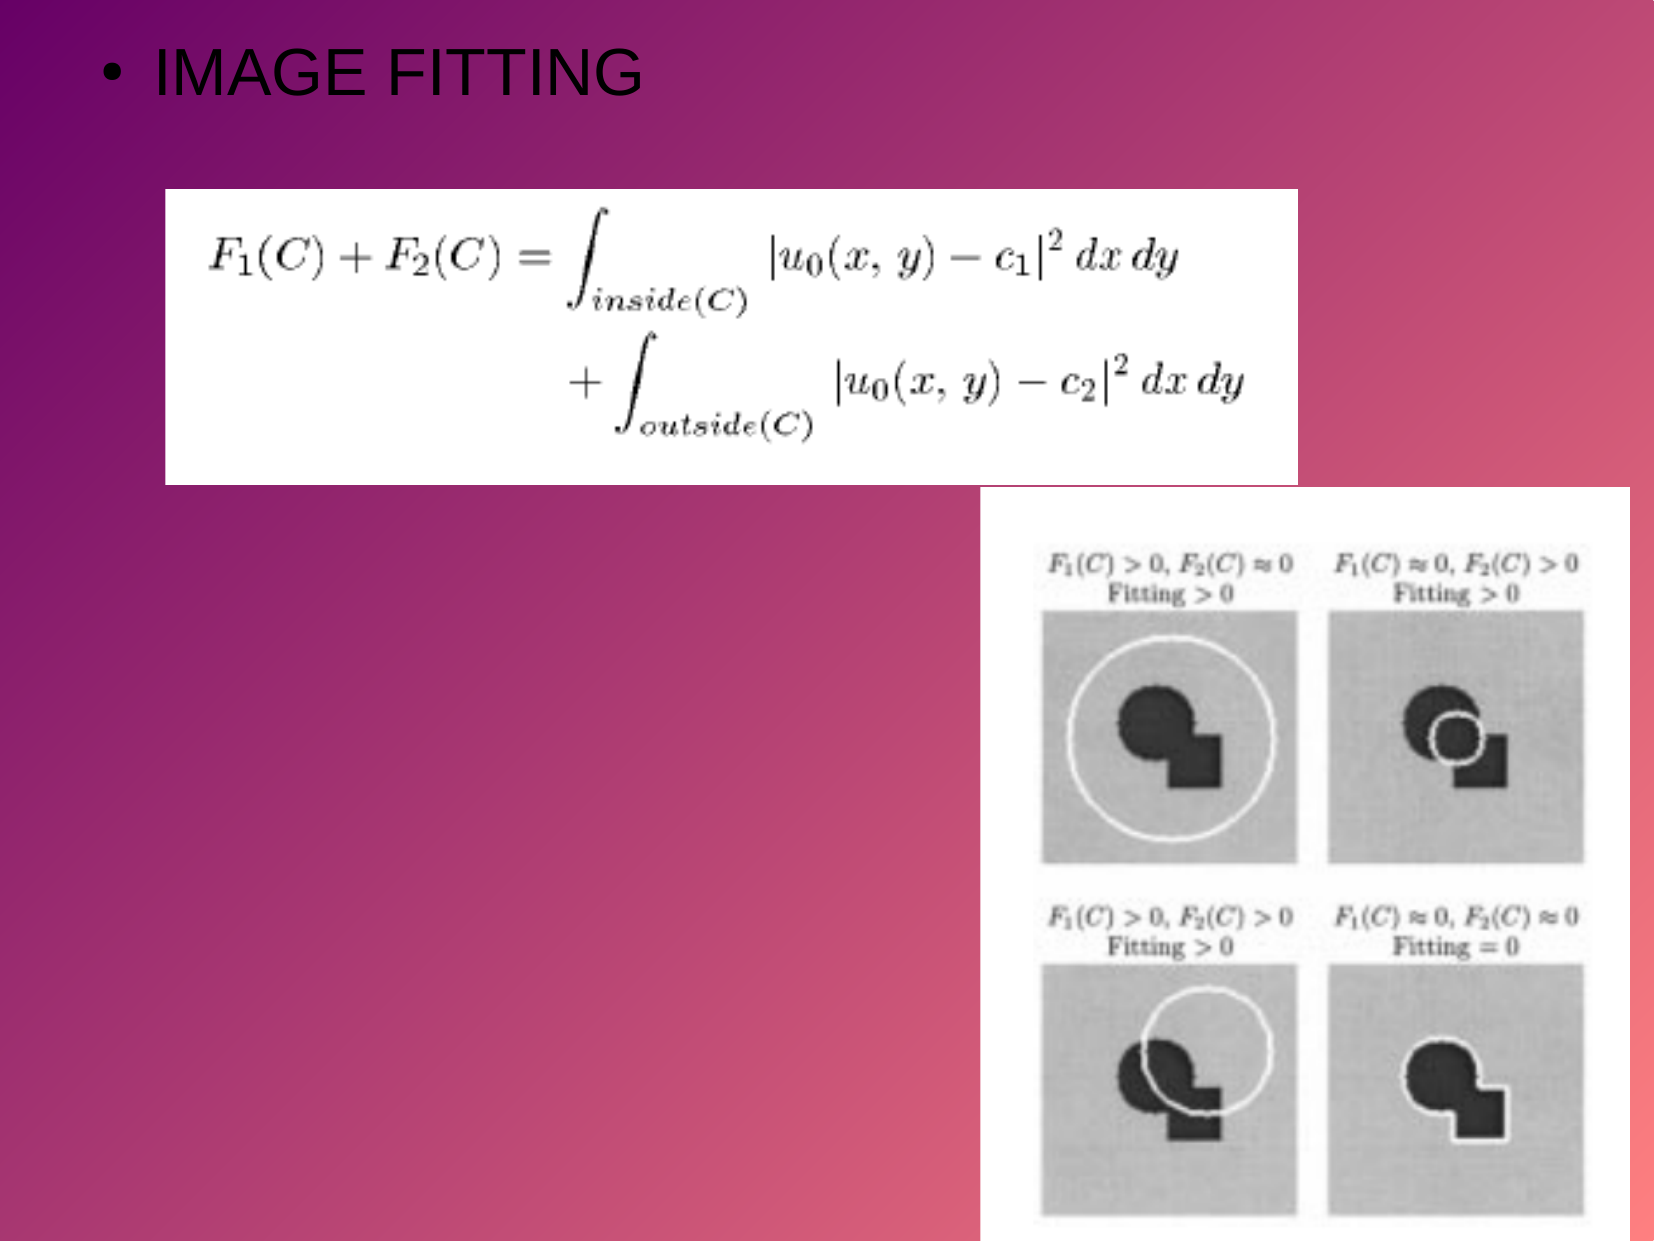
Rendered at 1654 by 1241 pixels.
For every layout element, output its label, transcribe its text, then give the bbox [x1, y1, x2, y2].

list IMAGE FITTING [82, 35, 1571, 1010]
picture [165, 189, 1298, 485]
picture [980, 487, 1630, 1241]
